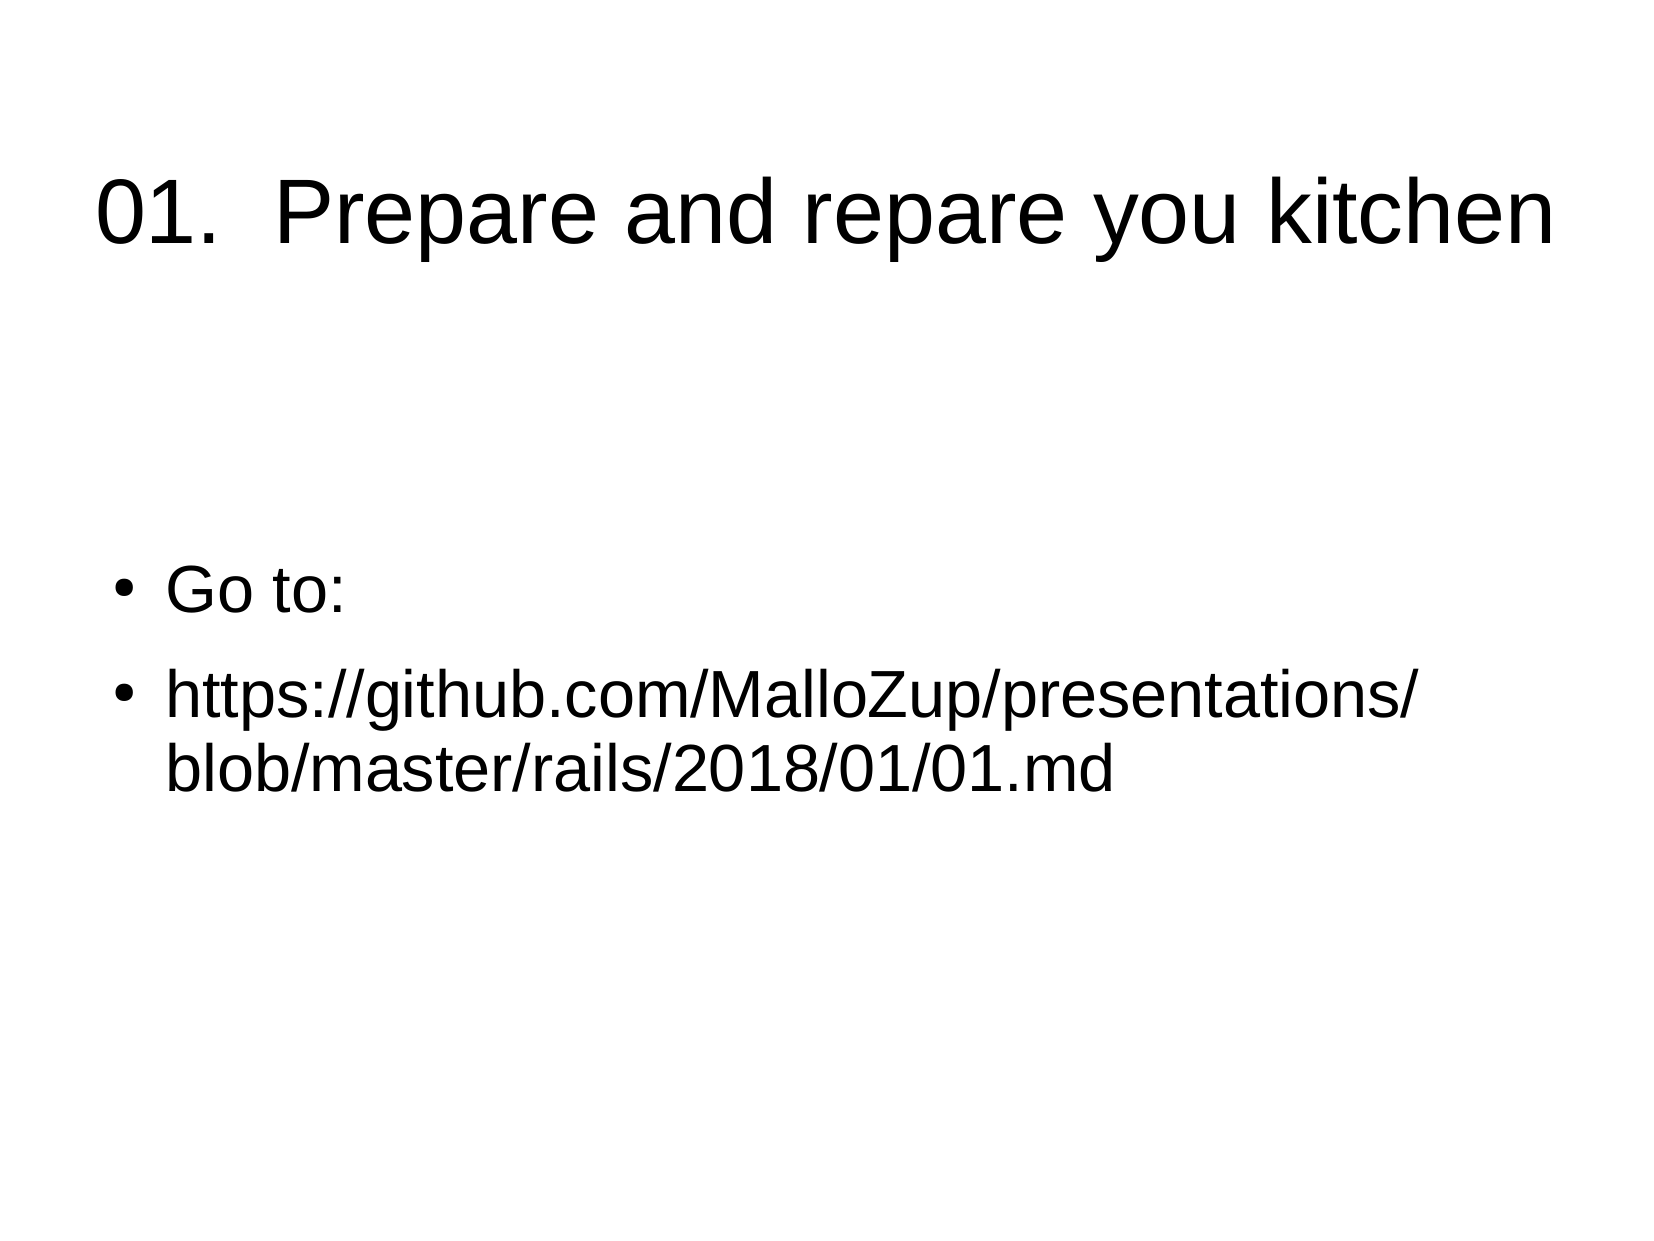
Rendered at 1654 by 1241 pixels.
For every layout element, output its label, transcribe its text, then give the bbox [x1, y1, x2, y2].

title 01. Prepare and repare you kitchen [82, 108, 1571, 316]
list Go to: https://github.com/MalloZup/presentations/blob/master/rails/2018/01/01.md [94, 343, 1583, 1063]
